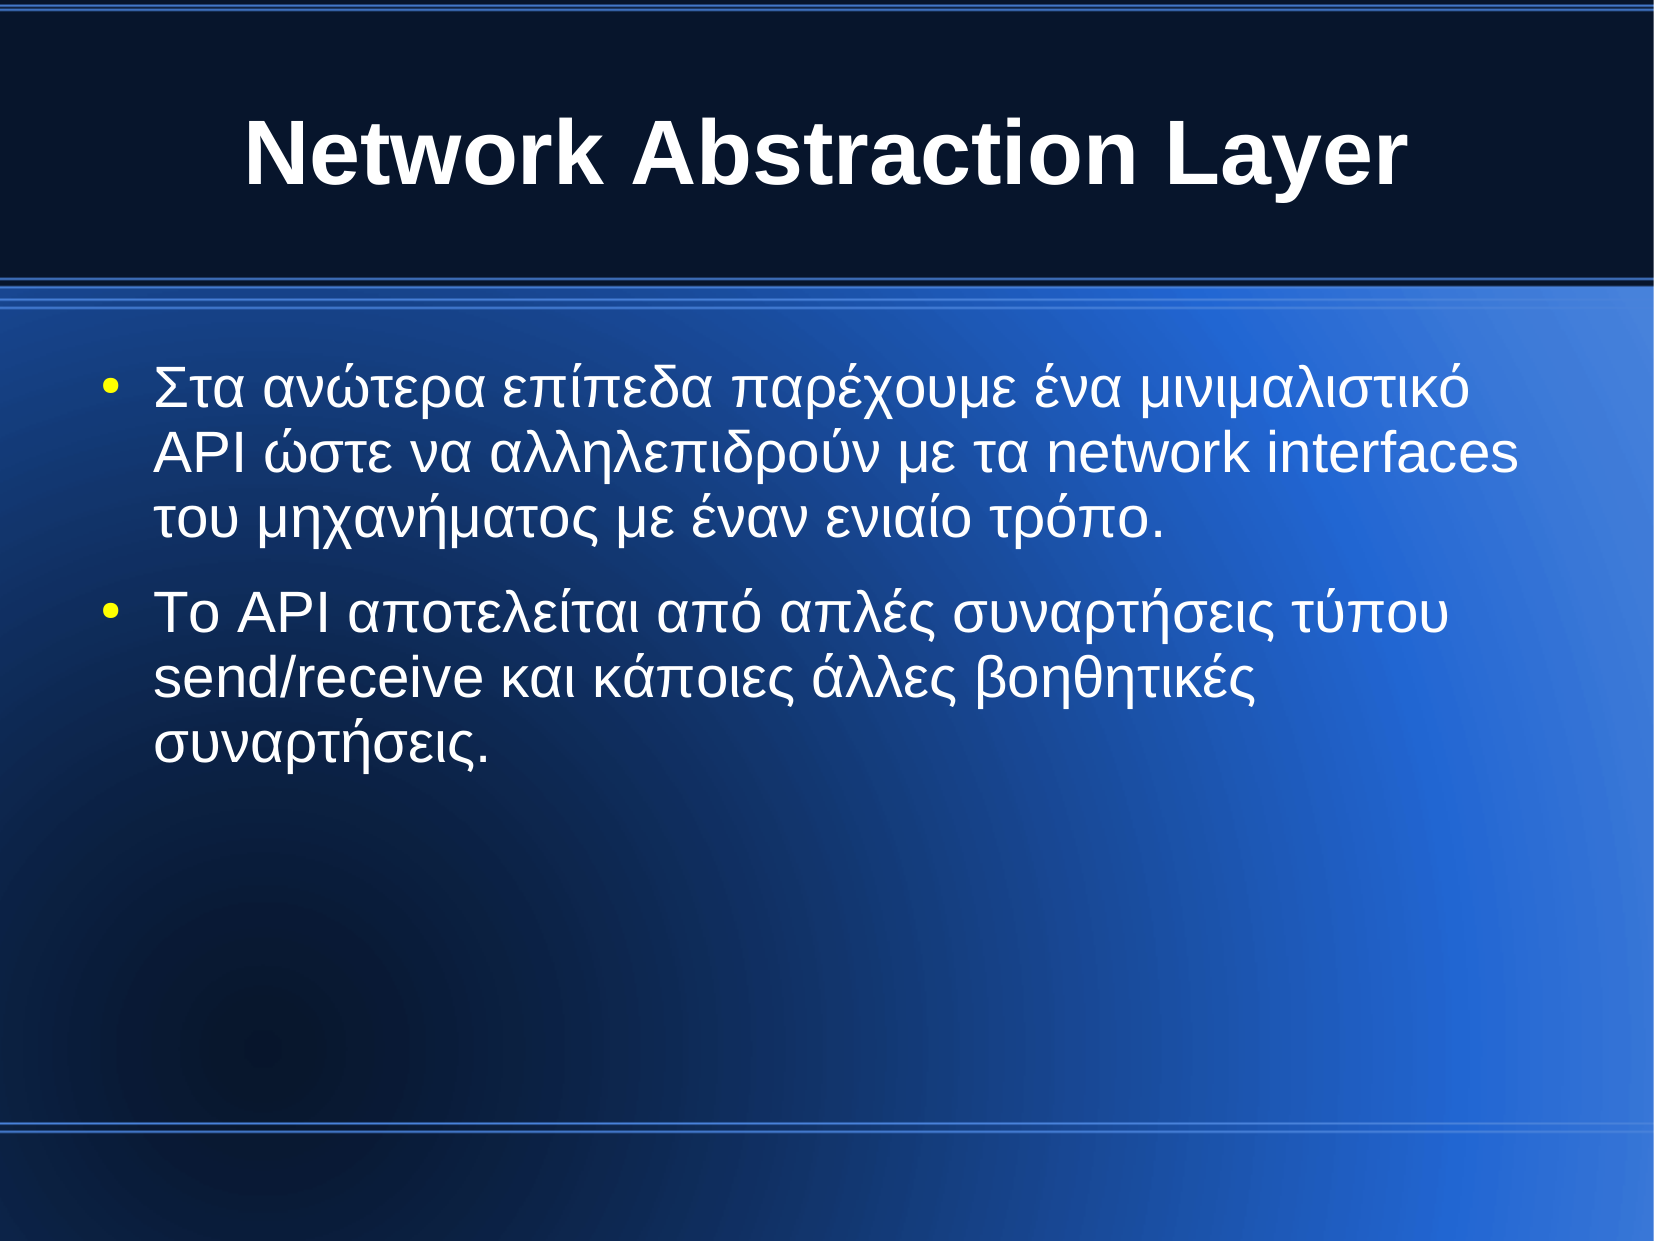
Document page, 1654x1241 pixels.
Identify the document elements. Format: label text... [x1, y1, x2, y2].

list Στα ανώτερα επίπεδα παρέχουμε ένα μινιμαλιστικό API ώστε να αλληλεπιδρούν με τα network interfaces του μηχανήματος με έναν ενιαίο τρόπο. Το API αποτελείται από απλές συναρτήσεις τύπου send/receive και κάποιες άλλες βοηθητικές συναρτήσεις. [82, 355, 1571, 1043]
title Network Abstraction Layer [82, 56, 1571, 250]
picture [0, 0, 1654, 1241]
